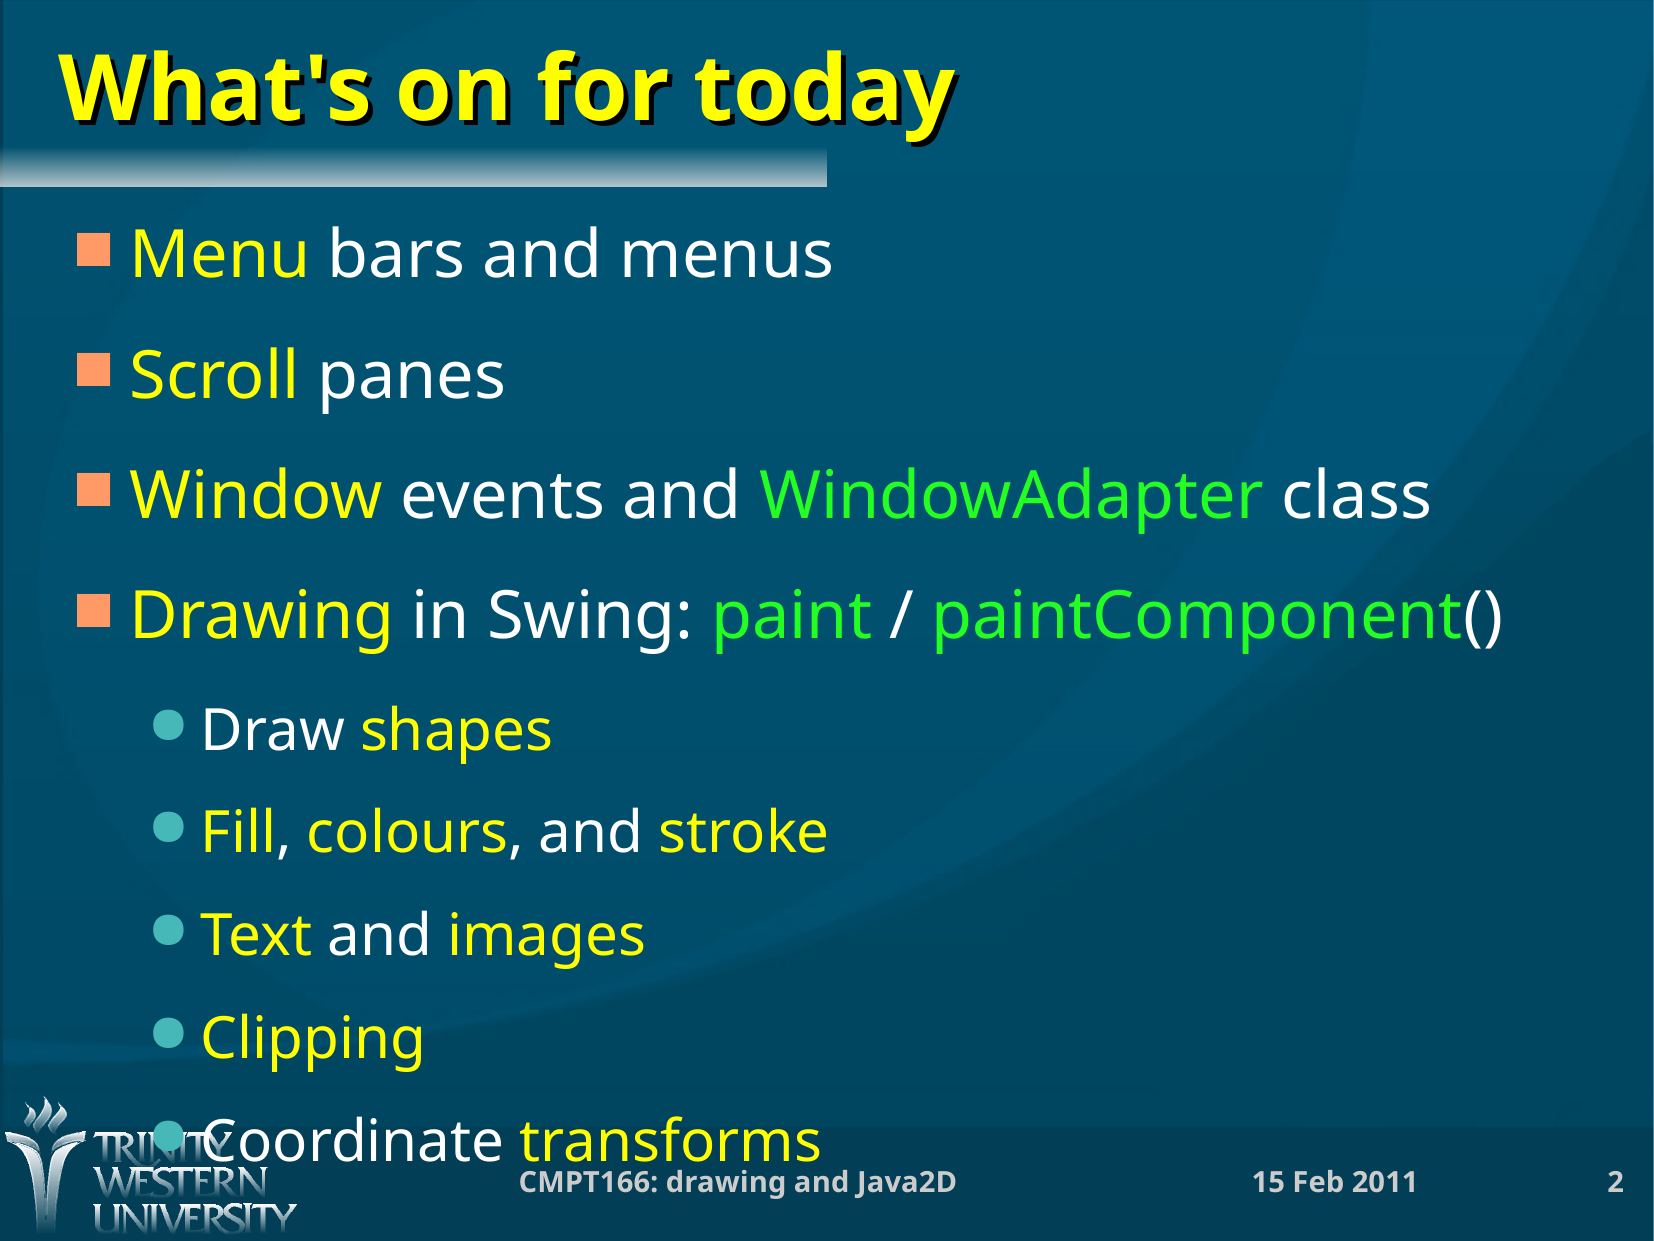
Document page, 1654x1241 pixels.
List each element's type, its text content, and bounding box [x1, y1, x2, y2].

title Drawing text [0, 154, 827, 158]
list Menu bars and menus Scroll panes Window events and WindowAdapter class Drawing in Swing: paint / paintComponent() Draw shapes Fill, colours, and stroke Text and images Clipping Coordinate transforms [59, 206, 1625, 1070]
title What's on for today [59, 19, 1595, 148]
picture [38, 1227, 54, 1232]
